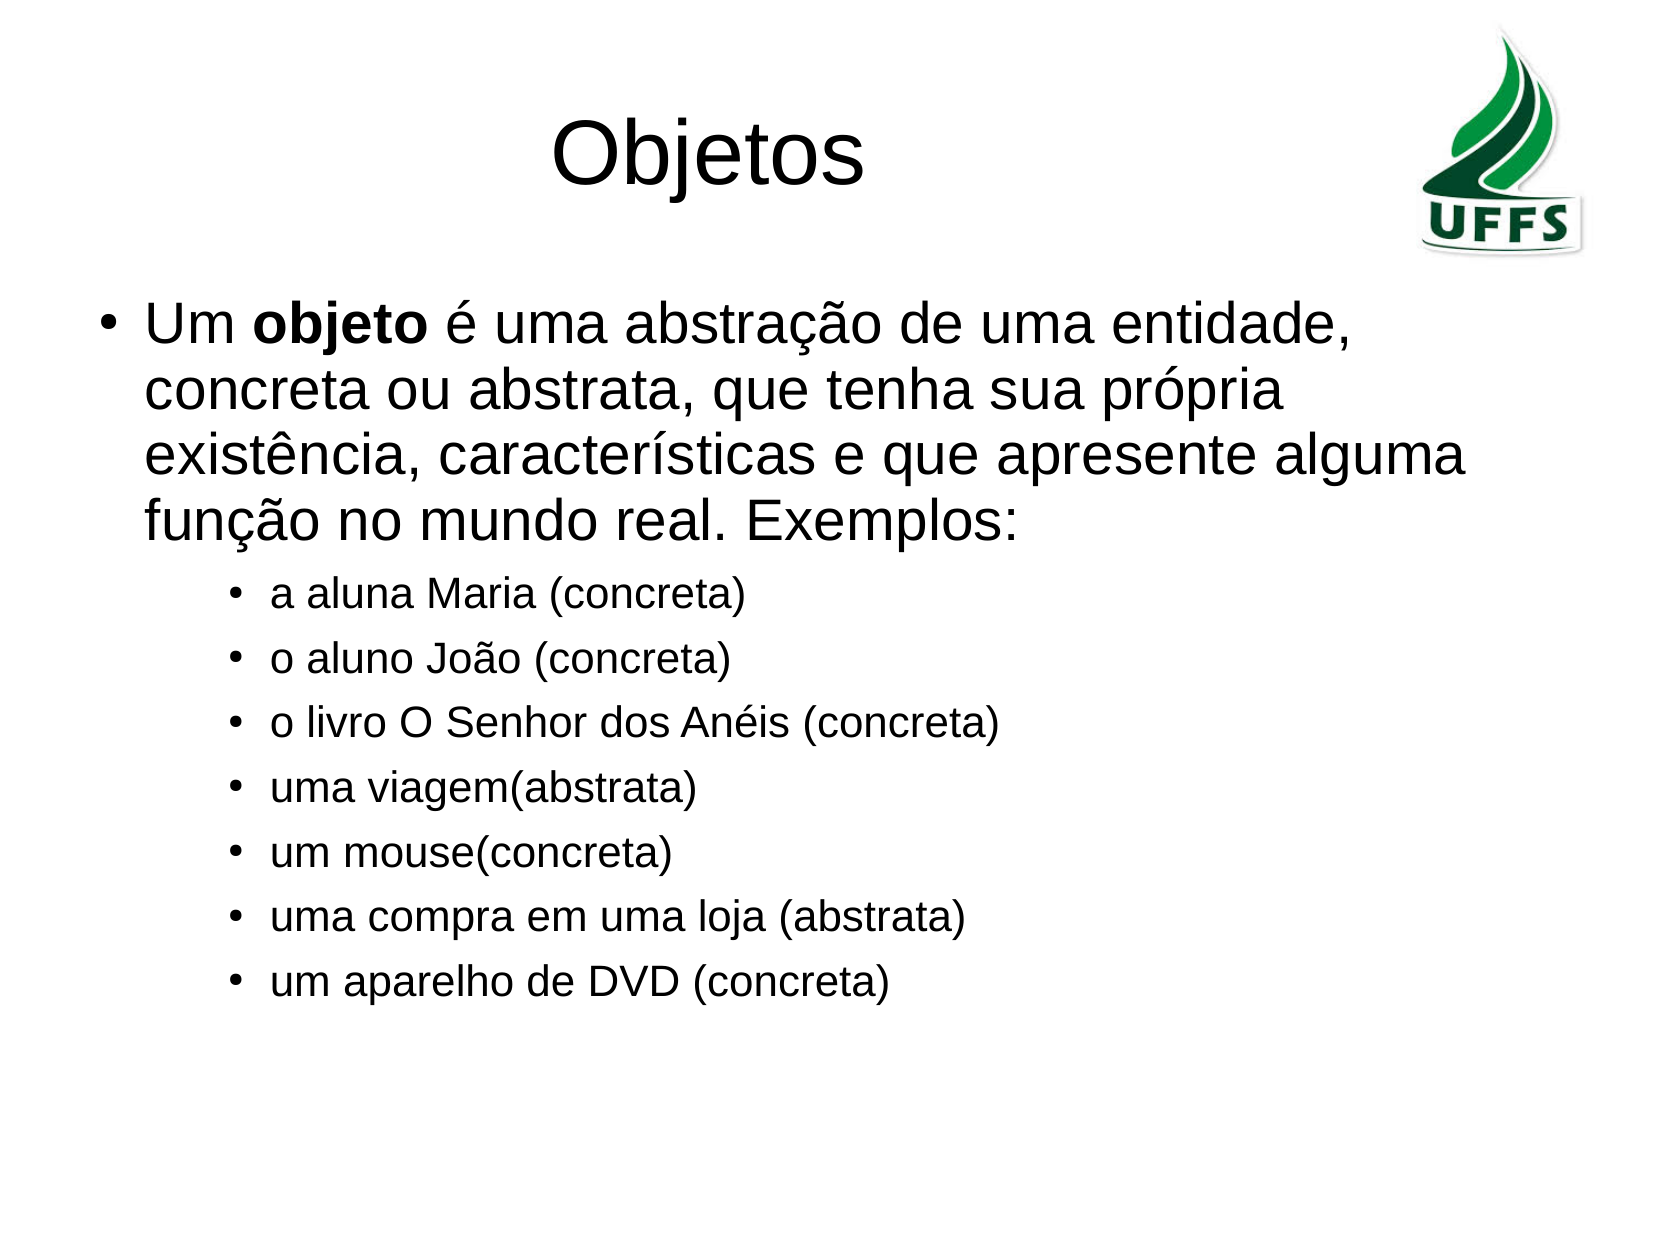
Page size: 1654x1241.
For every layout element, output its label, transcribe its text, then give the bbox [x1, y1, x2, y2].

picture [1381, 20, 1624, 272]
title Objetos [82, 49, 1335, 257]
list Um objeto é uma abstração de uma entidade, concreta ou abstrata, que tenha sua própria existência, características e que apresente alguma função no mundo real. Exemplos: a aluna Maria (concreta) o aluno João (concreta) o livro O Senhor dos Anéis (concreta) uma viagem(abstrata) um mouse(concreta) uma compra em uma loja (abstrata) um aparelho de DVD (concreta) [82, 290, 1571, 1010]
